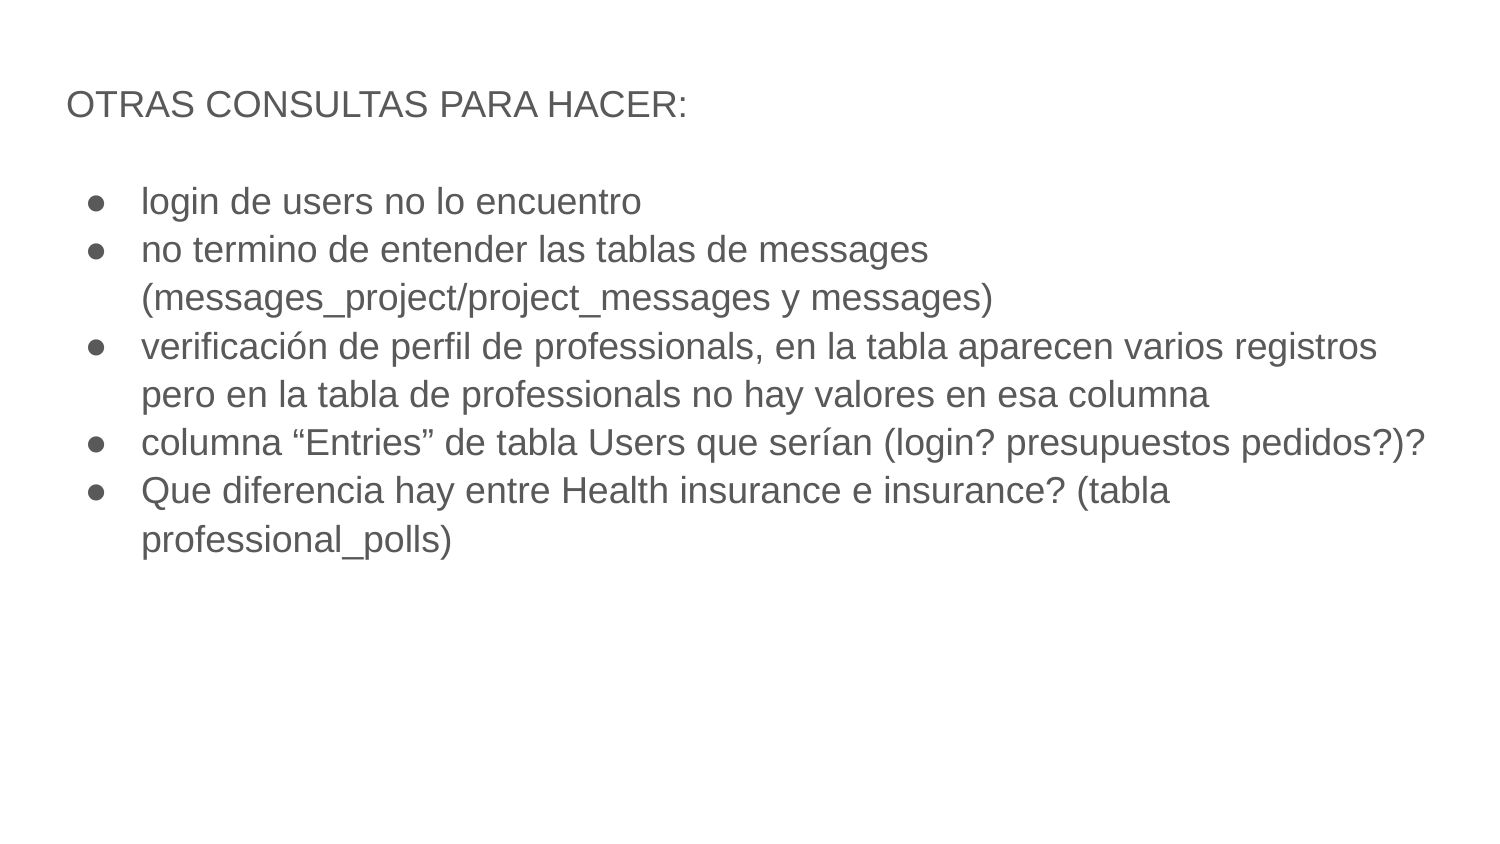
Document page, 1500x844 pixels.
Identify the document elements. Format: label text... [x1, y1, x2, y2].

subtitle OTRAS CONSULTAS PARA HACER: login de users no lo encuentro no termino de entender las tablas de messages (messages_project/project_messages y messages) verificación de perfil de professionals, en la tabla aparecen varios registros pero en la tabla de professionals no hay valores en esa columna columna “Entries” de tabla Users que serían (login? presupuestos pedidos?)? Que diferencia hay entre Health insurance e insurance? (tabla professional_polls) [51, 62, 1449, 746]
